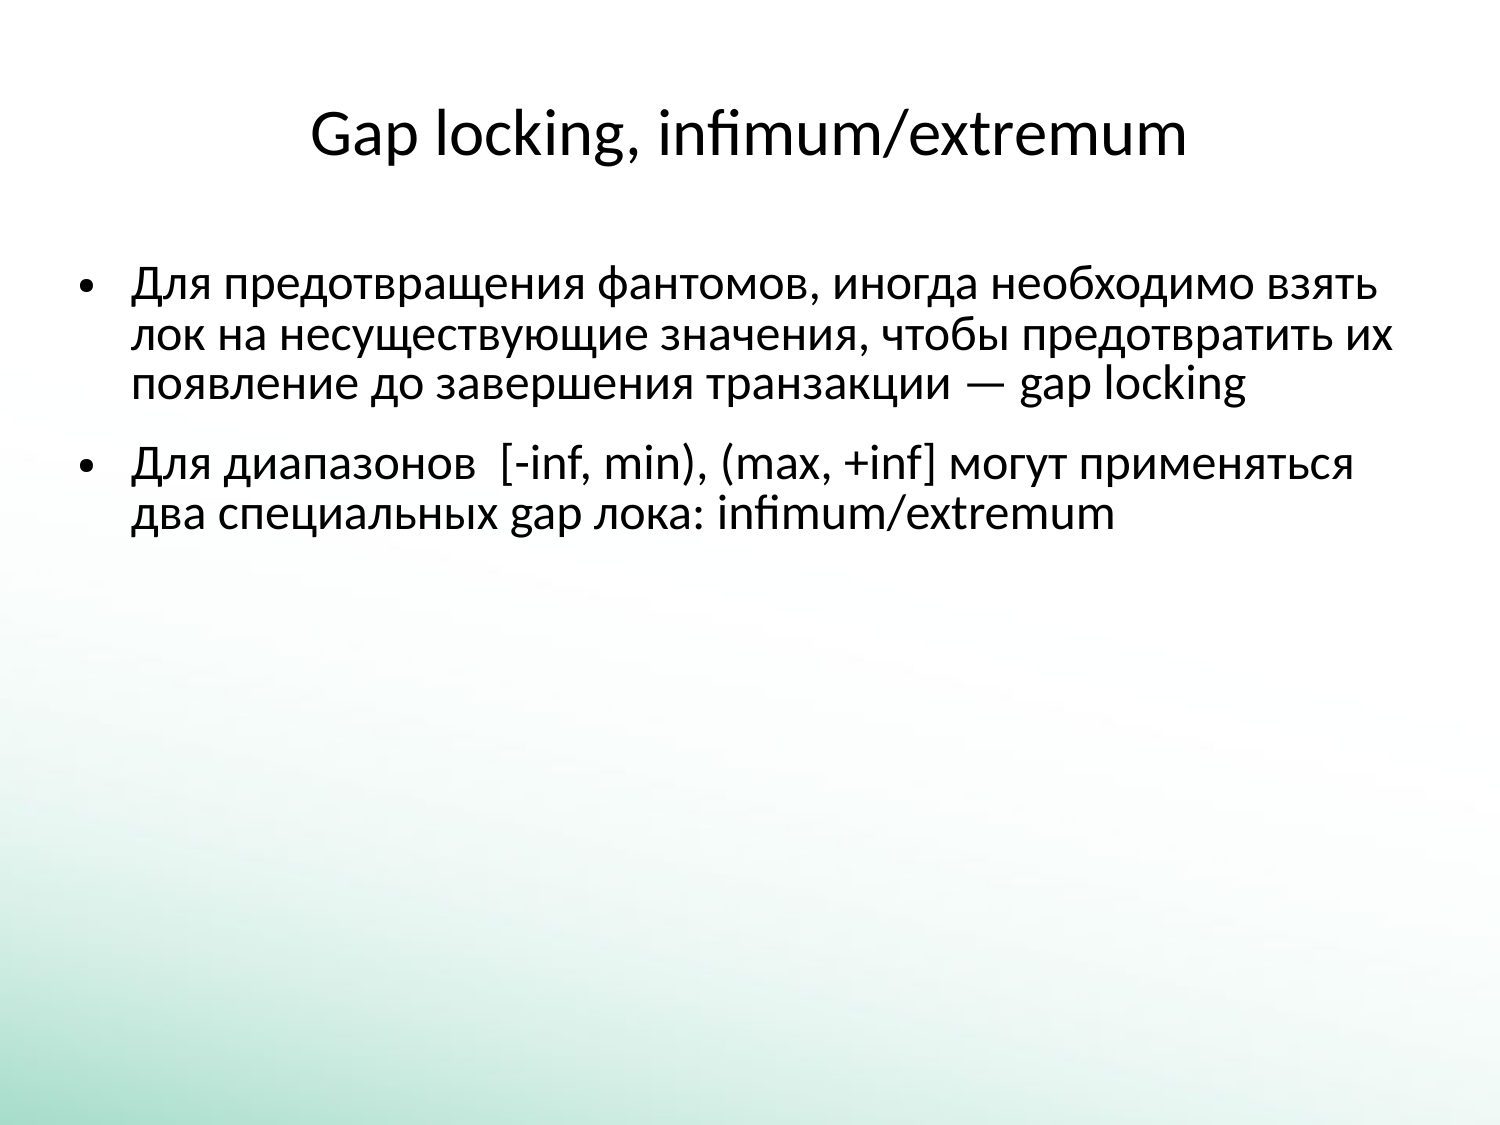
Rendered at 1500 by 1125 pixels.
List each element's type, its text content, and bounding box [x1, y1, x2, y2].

list Для предотвращения фантомов, иногда необходимо взять лок на несуществующие значения, чтобы предотвратить их появление до завершения транзакции — gap locking Для диапазонов [-inf, min), (max, +inf] могут применяться два специальных gap лока: infimum/extremum [60, 262, 1411, 1005]
picture [0, 0, 1500, 1125]
title Gap locking, infimum/extremum [75, 45, 1425, 233]
